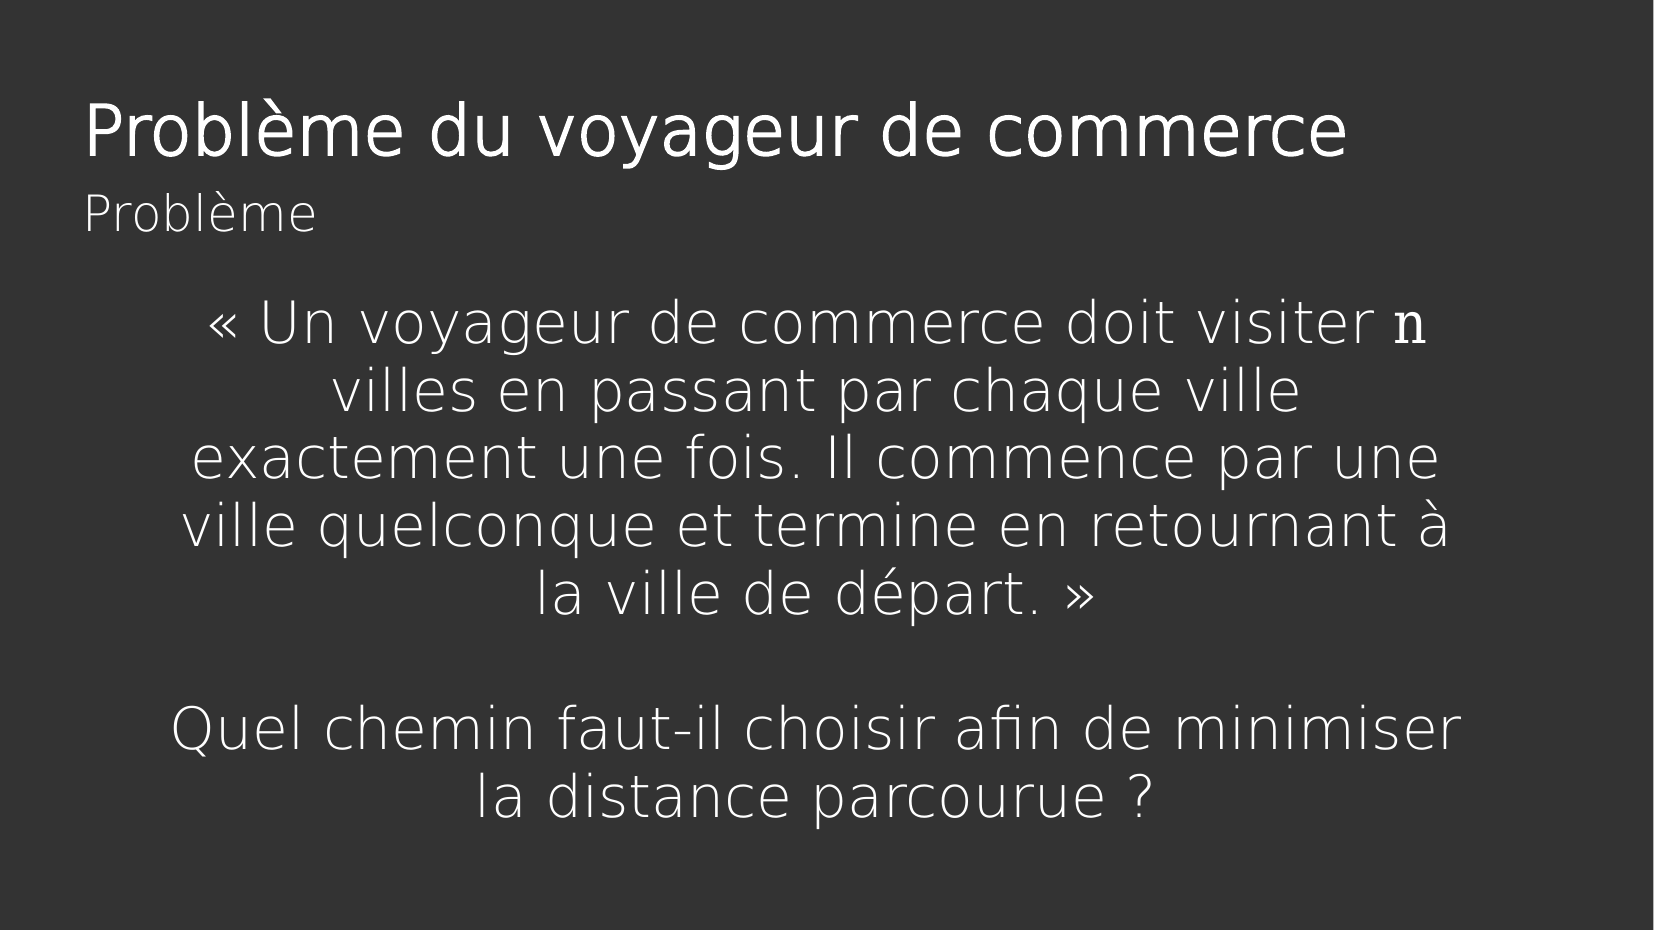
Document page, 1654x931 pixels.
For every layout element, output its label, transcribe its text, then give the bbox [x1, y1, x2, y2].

title Problème du voyageur de commerce [82, 78, 1571, 177]
text_box « Un voyageur de commerce doit visiter n villes en passant par chaque ville exactement une fois. Il commence par une ville quelconque et termine en retournant à la ville de départ. » Quel chemin faut-il choisir afin de minimiser la distance parcourue ? [141, 281, 1491, 839]
title Problème [82, 177, 1571, 251]
